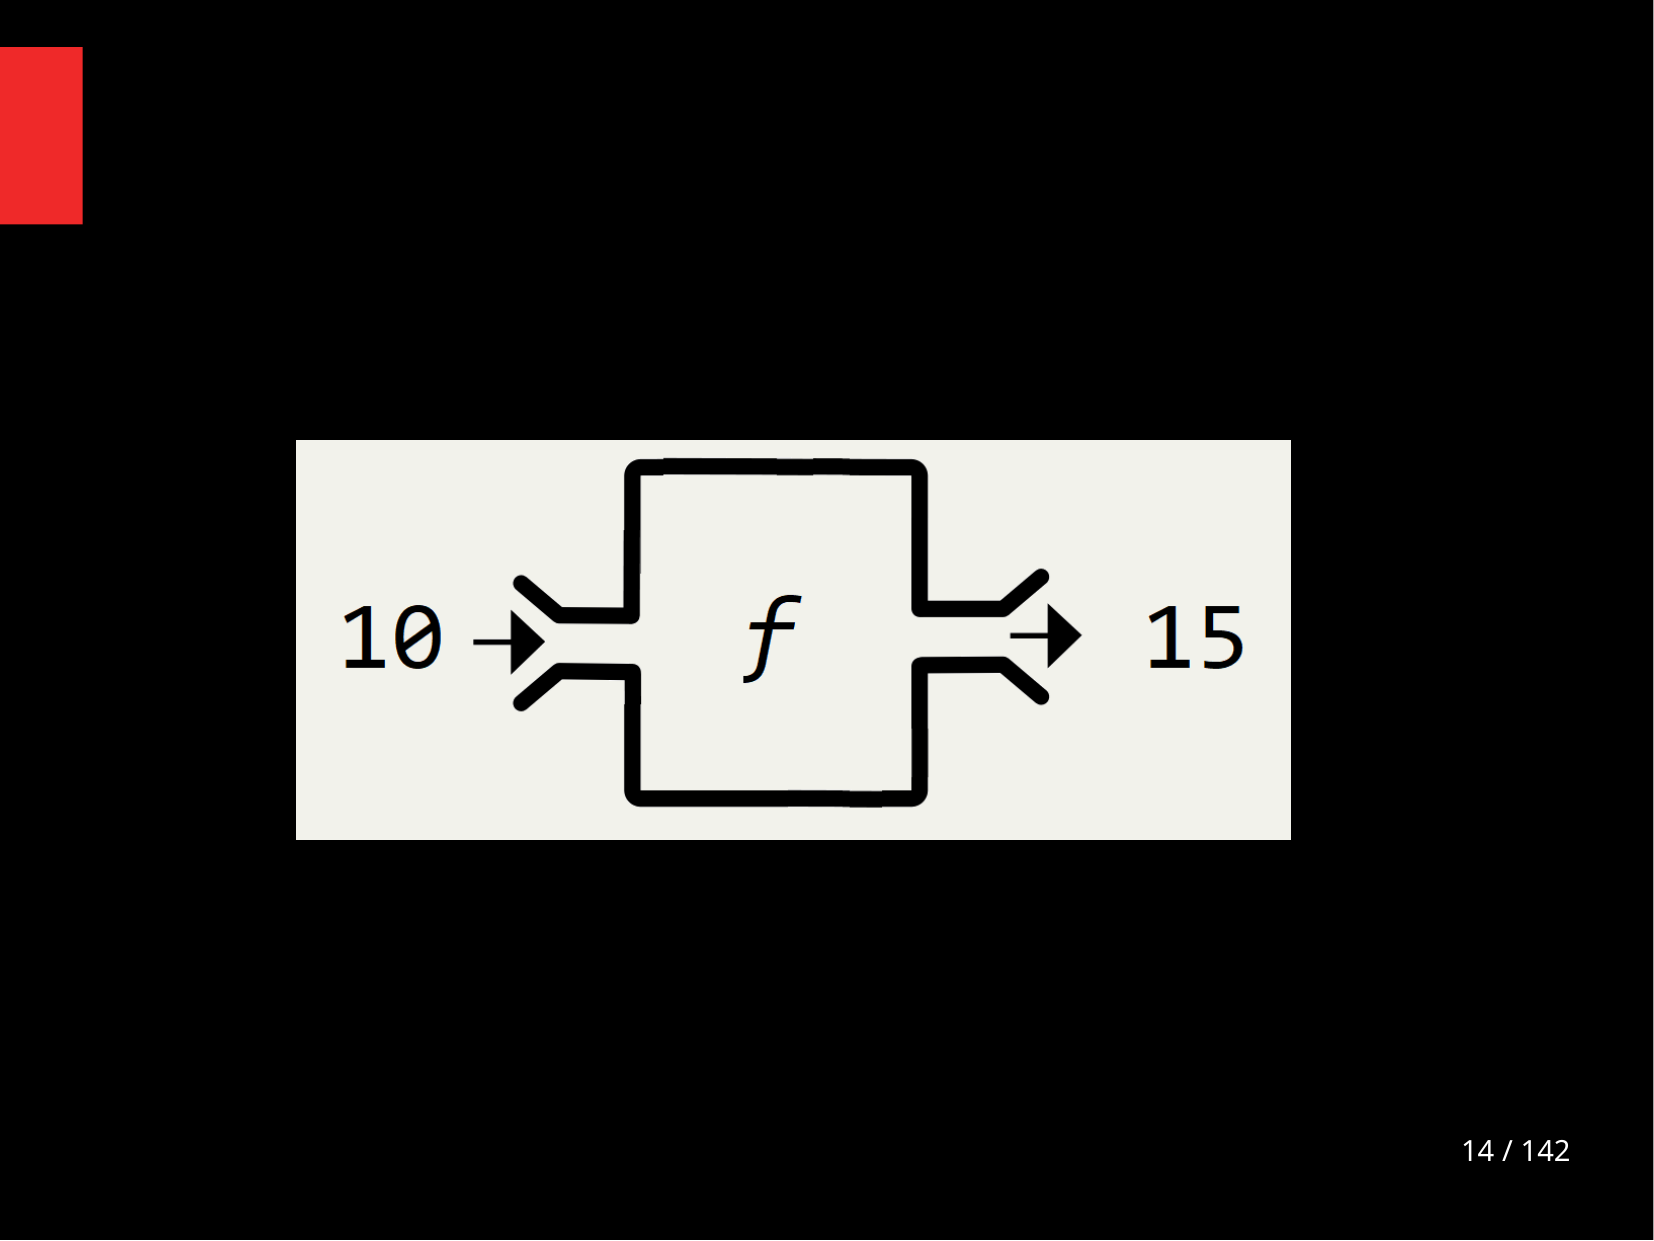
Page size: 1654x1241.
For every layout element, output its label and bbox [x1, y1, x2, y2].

picture [296, 440, 1291, 841]
